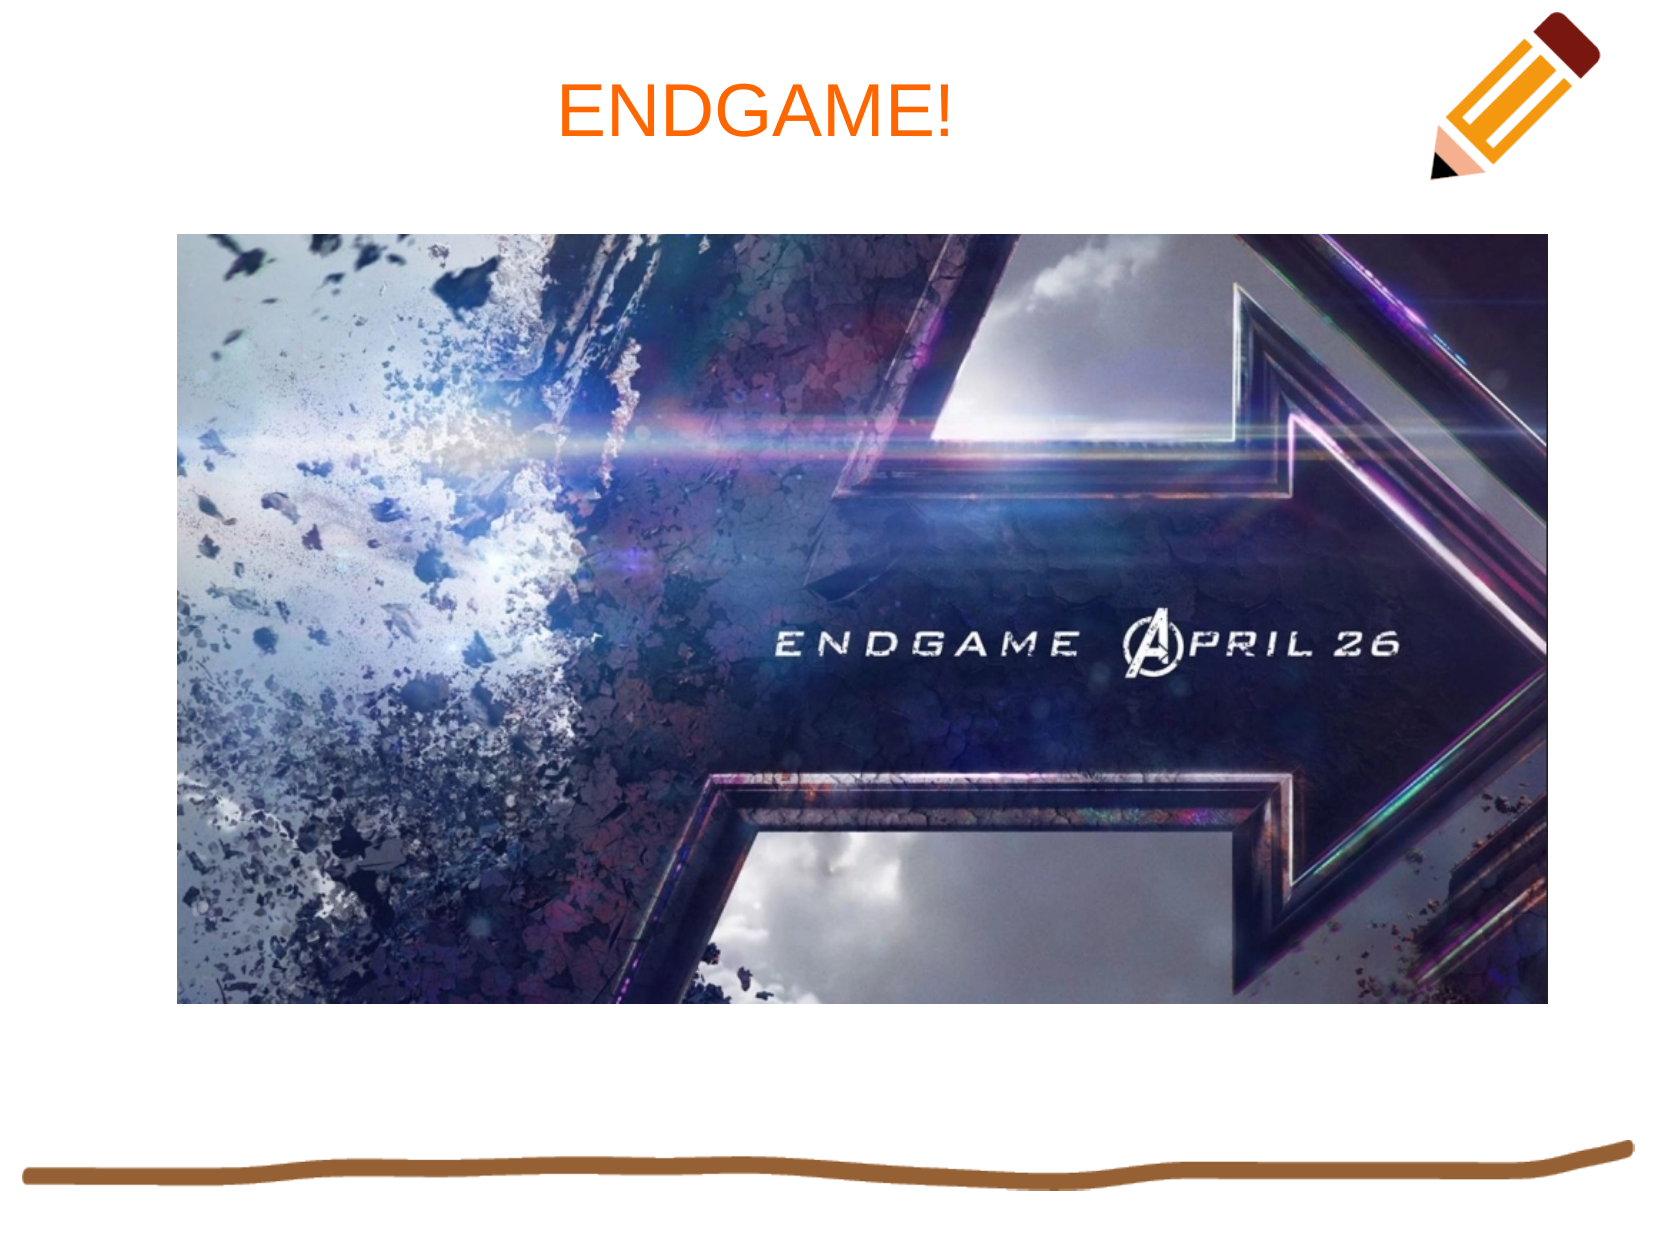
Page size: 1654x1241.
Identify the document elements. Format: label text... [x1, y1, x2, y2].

title ENDGAME! [82, 49, 1430, 172]
picture [177, 234, 1548, 1004]
picture [22, 1140, 1635, 1191]
picture [1430, 12, 1601, 181]
